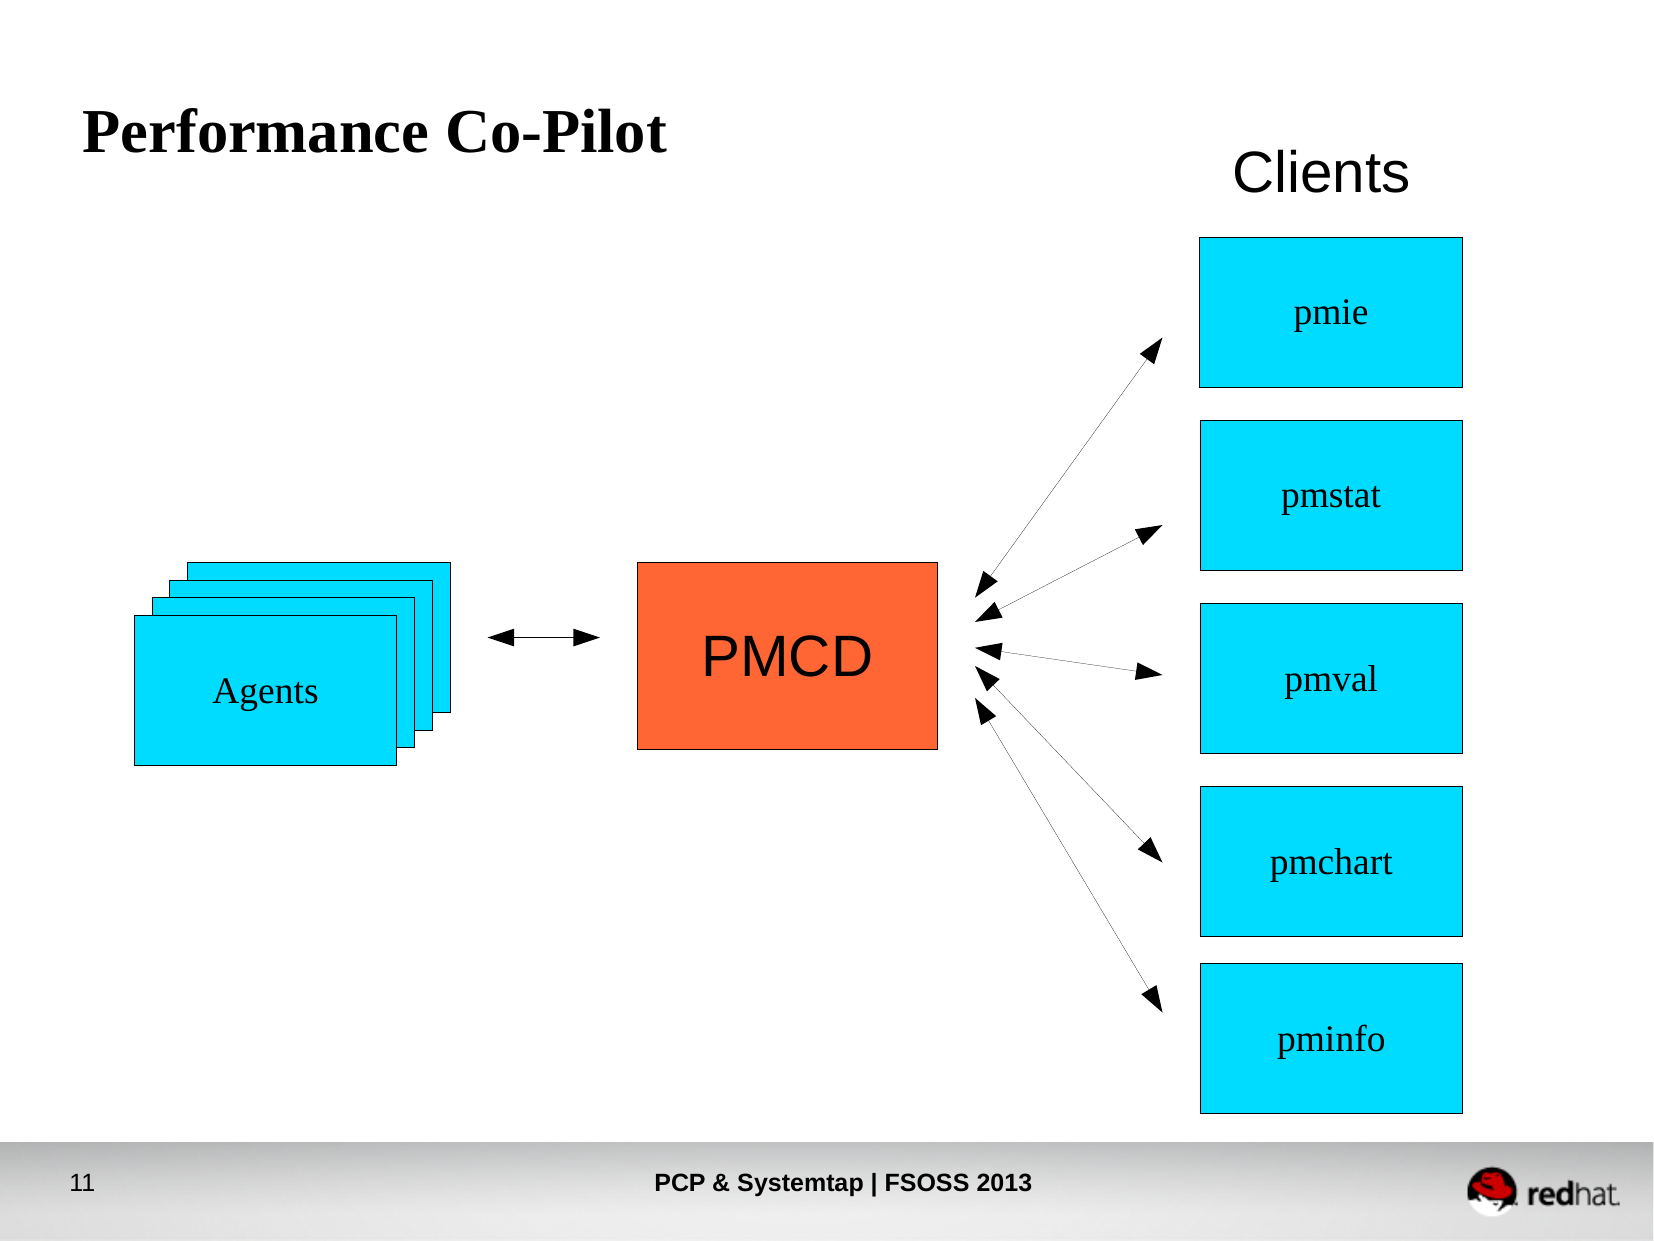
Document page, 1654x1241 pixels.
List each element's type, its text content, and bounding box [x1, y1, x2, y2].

text_box pmchart [1200, 786, 1463, 937]
text_box pminfo [1200, 963, 1463, 1114]
text_box PMCD [637, 562, 938, 750]
text_box Agents [134, 615, 397, 766]
picture [0, 1142, 1654, 1241]
text_box Clients [1217, 132, 1426, 213]
text_box pmstat [1200, 420, 1463, 571]
text_box [152, 562, 451, 748]
text_box pmie [1199, 237, 1463, 388]
text_box pmval [1200, 603, 1463, 754]
title Performance Co-Pilot [82, 37, 1571, 226]
